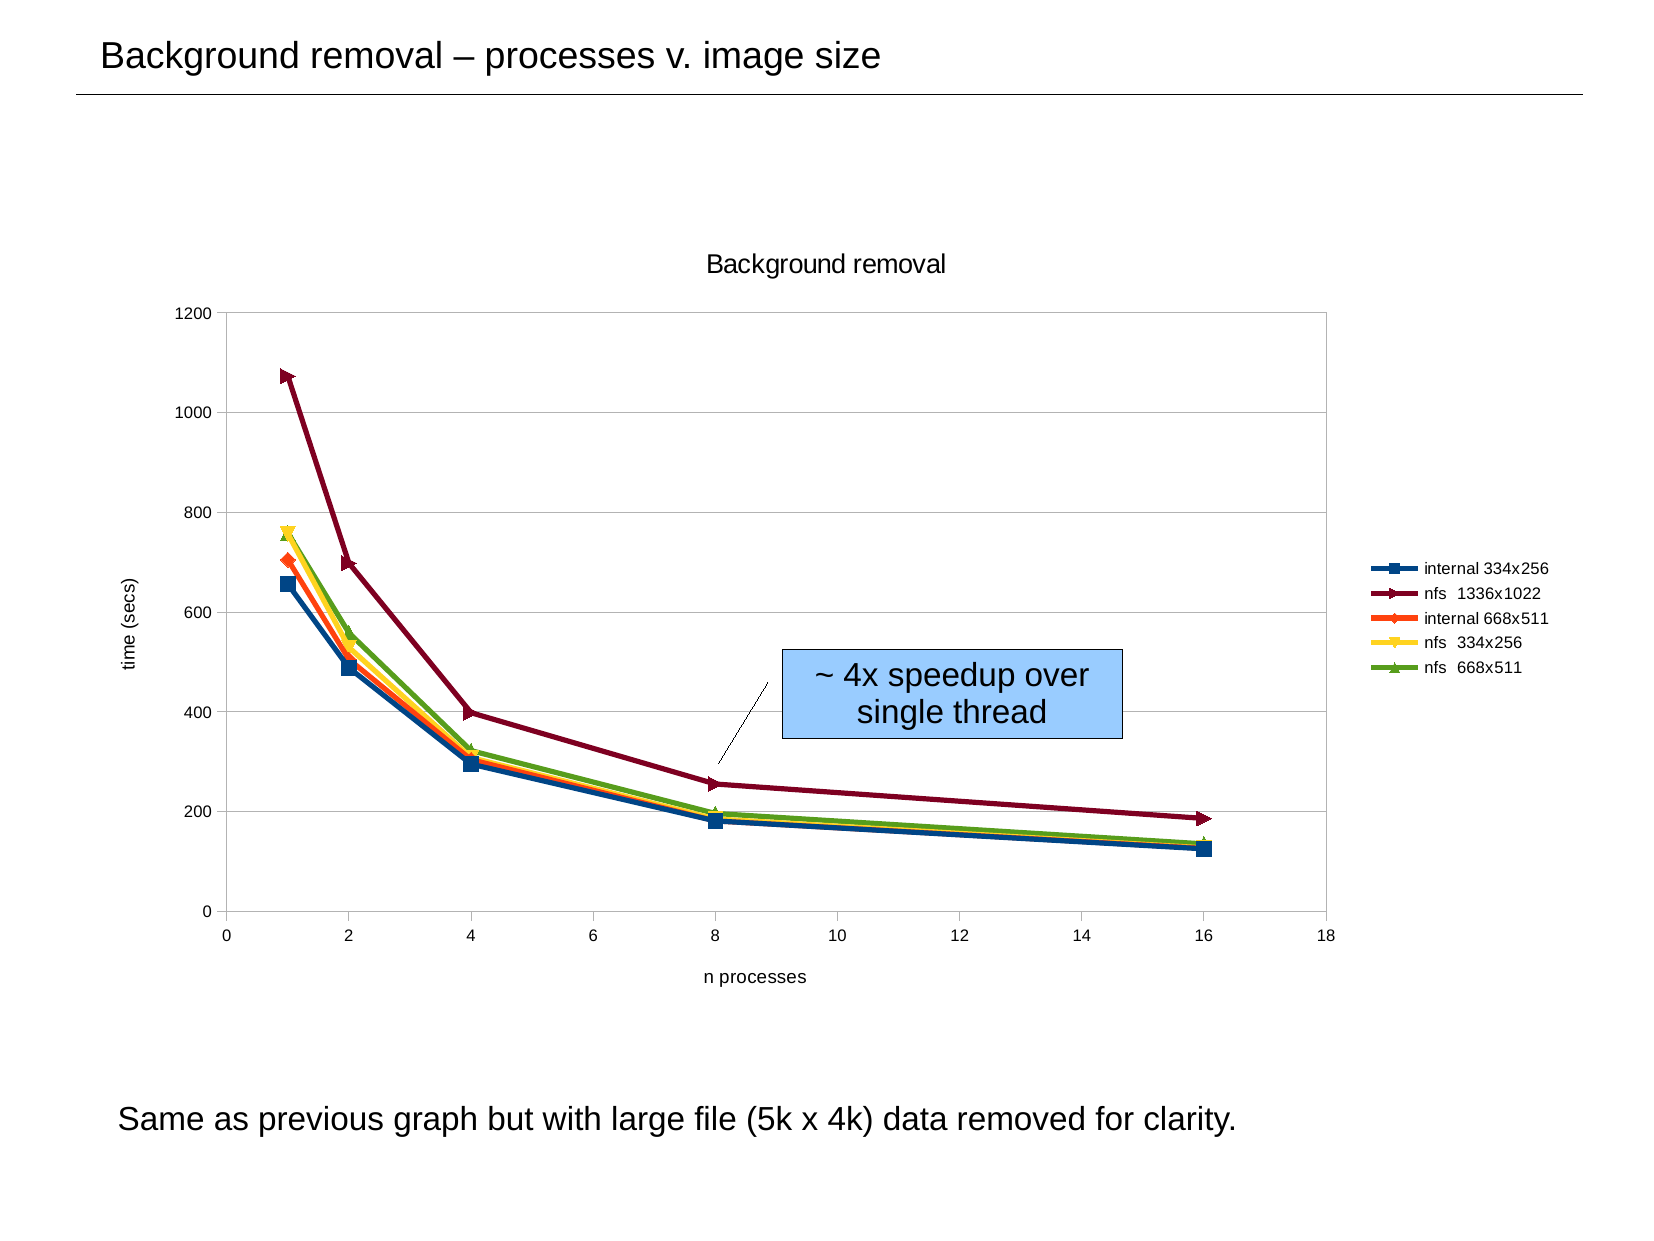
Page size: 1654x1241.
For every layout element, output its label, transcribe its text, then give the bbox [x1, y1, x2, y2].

text_box Background removal – processes v. image size [85, 27, 896, 89]
text_box ~ 4x speedup over single thread [782, 650, 1122, 738]
chart [85, 217, 1568, 1019]
text_box Same as previous graph but with large file (5k x 4k) data removed for clarity. [102, 1092, 1254, 1149]
